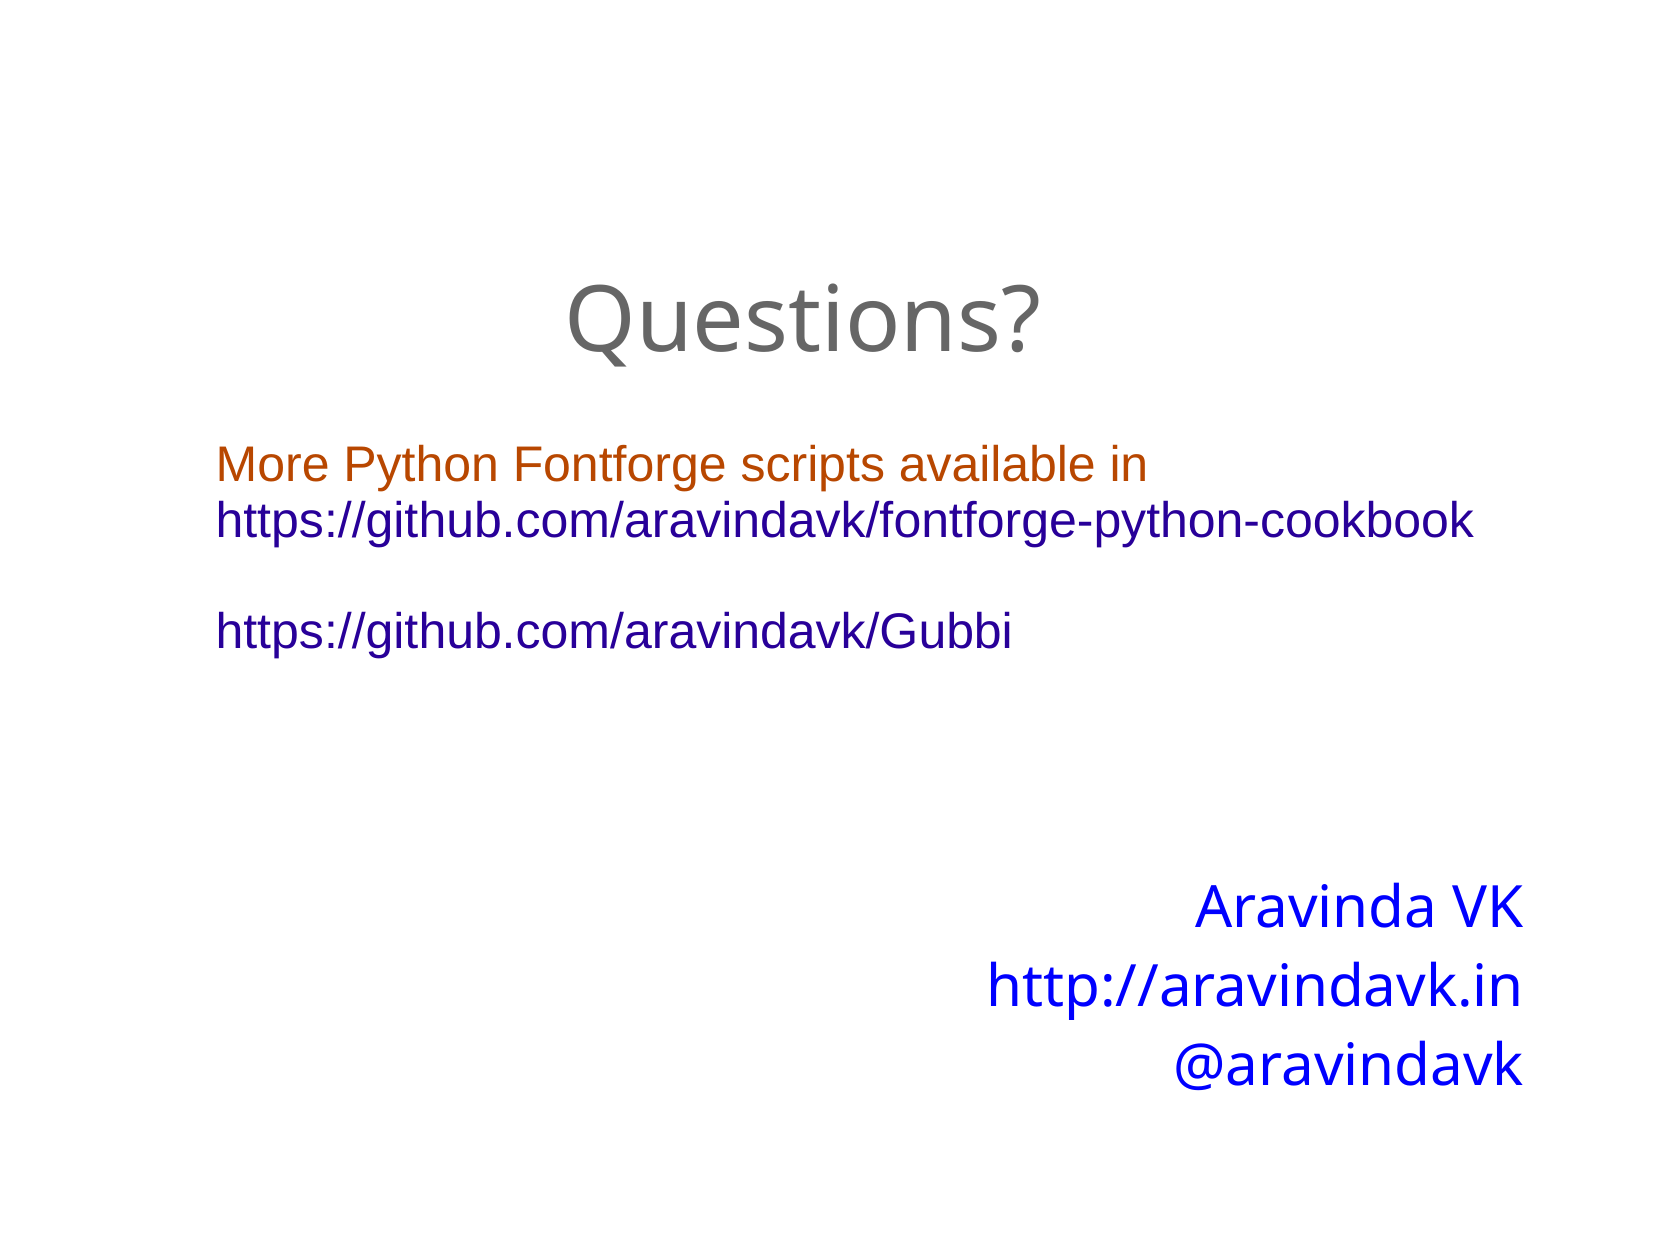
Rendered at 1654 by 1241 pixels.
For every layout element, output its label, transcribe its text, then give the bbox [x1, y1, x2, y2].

title Questions? [59, 212, 1548, 420]
text_box More Python Fontforge scripts available in https://github.com/aravindavk/fontforge-python-cookbook https://github.com/aravindavk/Gubbi [200, 428, 1504, 779]
title Aravinda VK http://aravindavk.in @aravindavk [35, 868, 1524, 1099]
